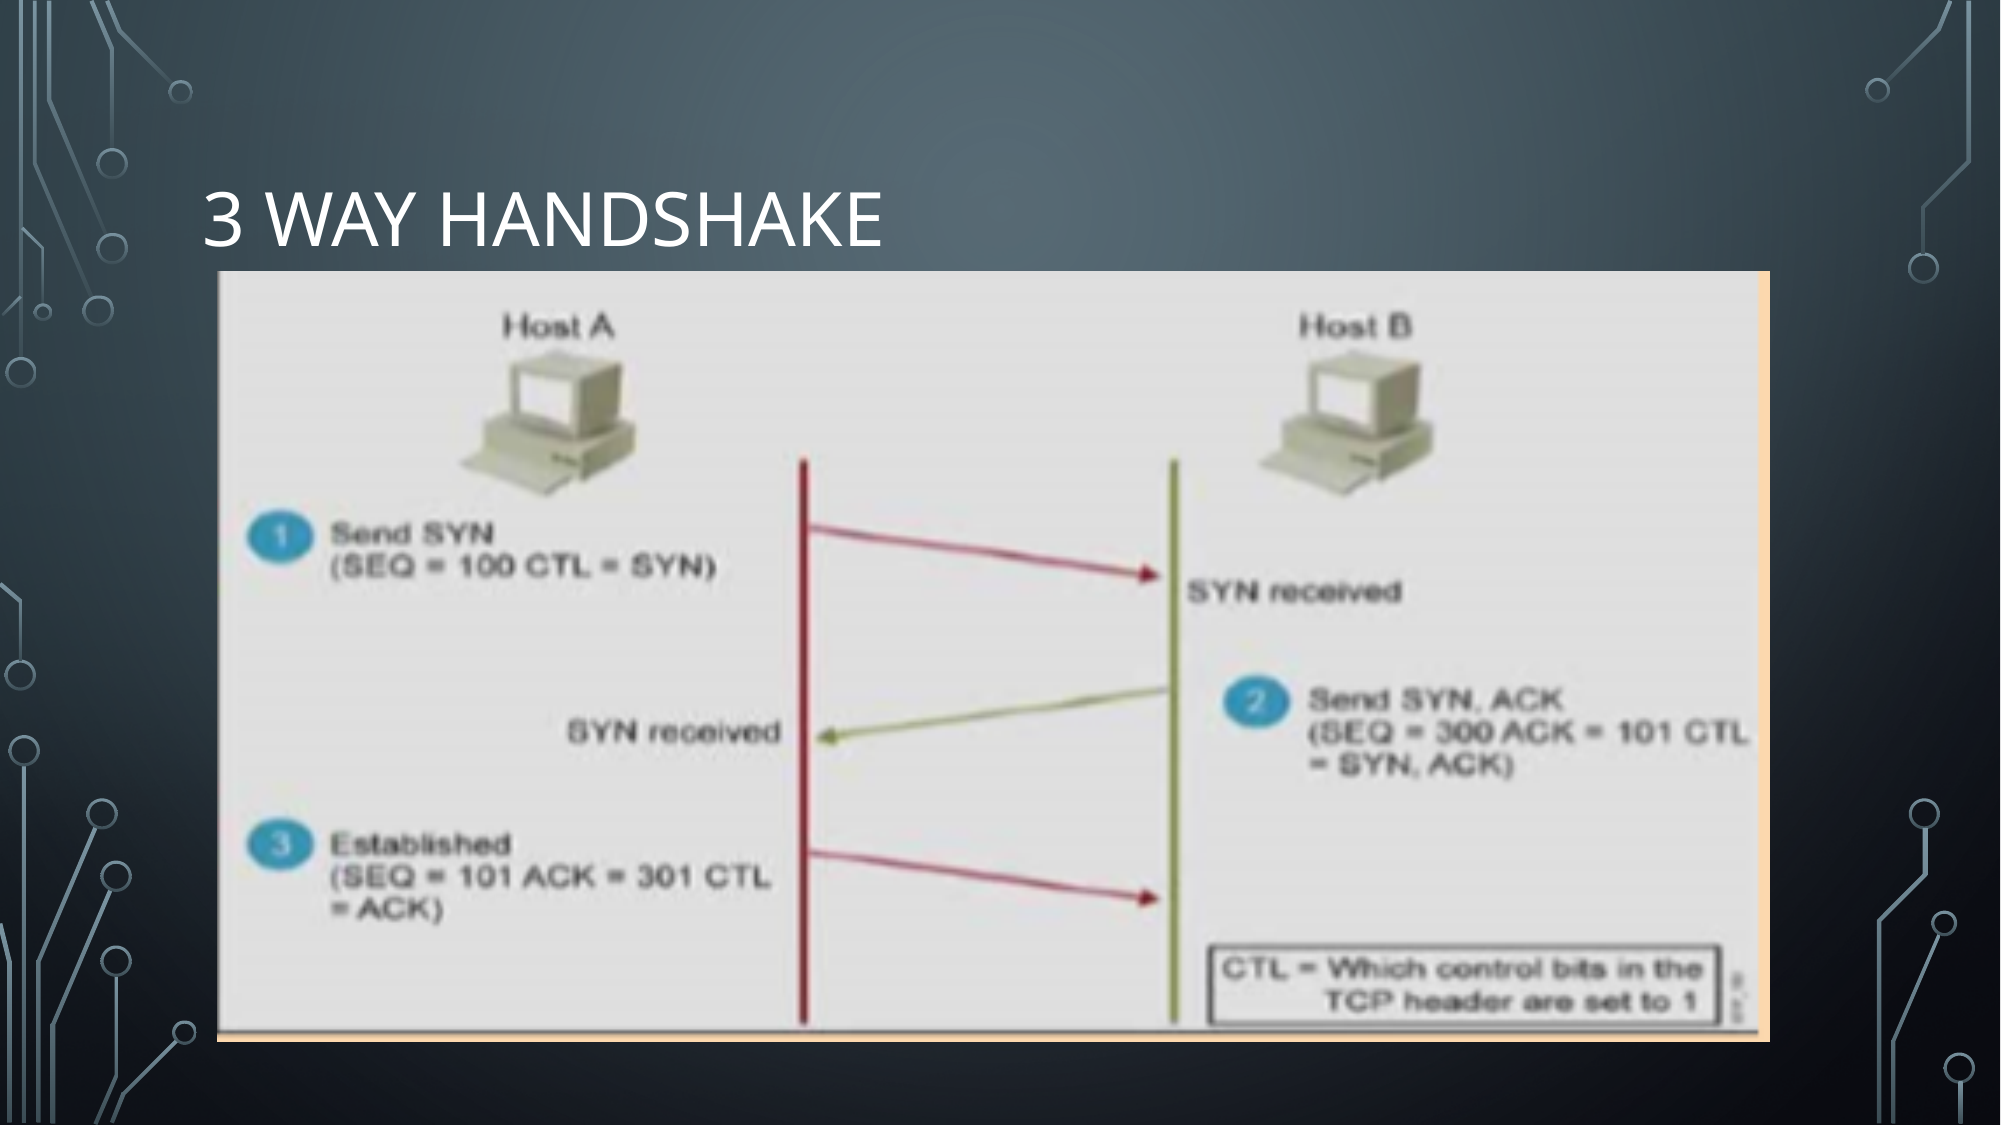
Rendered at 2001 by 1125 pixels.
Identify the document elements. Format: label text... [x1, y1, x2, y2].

title 3 way handshake [187, 101, 1813, 344]
picture [217, 271, 1771, 1042]
